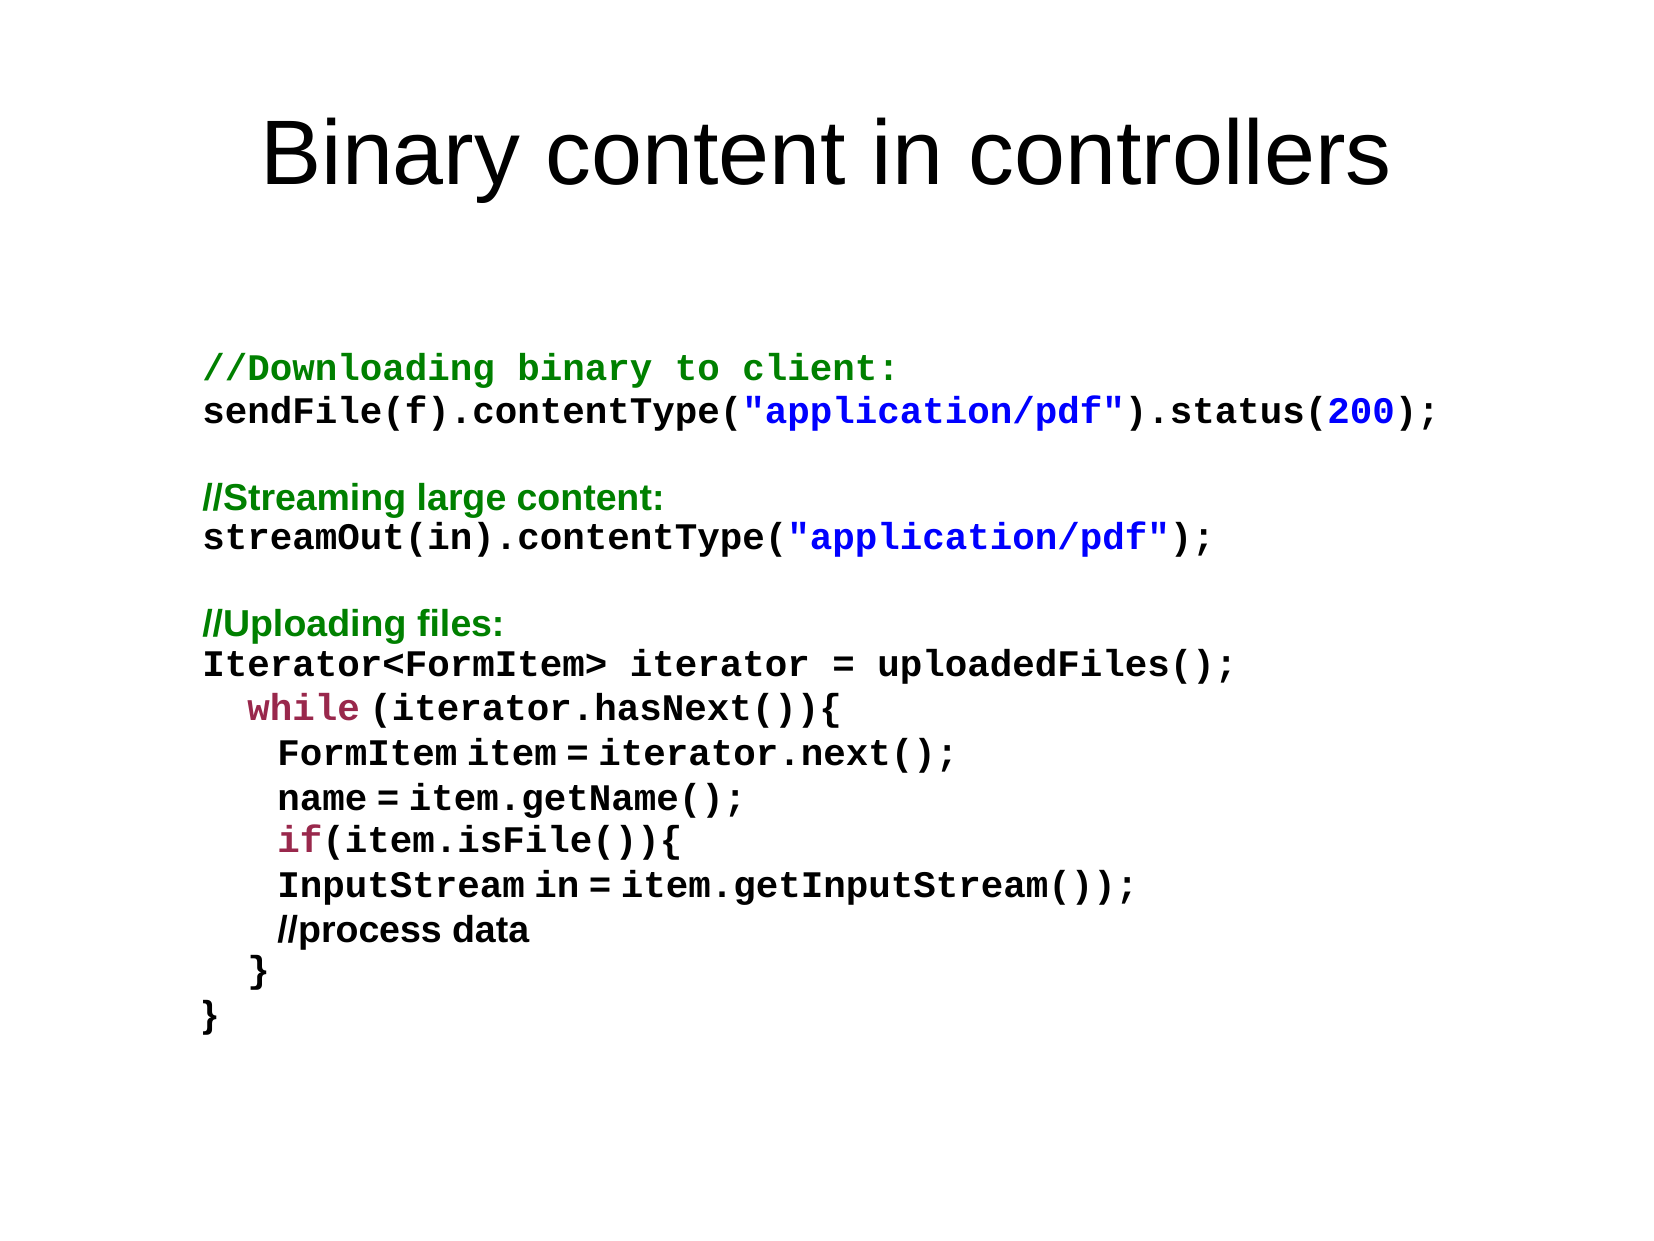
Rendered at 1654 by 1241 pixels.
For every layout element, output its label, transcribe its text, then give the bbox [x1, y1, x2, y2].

title Binary content in controllers [82, 56, 1571, 250]
text_box //Downloading binary to client: sendFile(f).contentType("application/pdf").status(200); //Streaming large content: streamOut(in).contentType("application/pdf"); //Uploading files: Iterator<FormItem> iterator = uploadedFiles(); while (iterator.hasNext()){ FormItem item = iterator.next(); name = item.getName(); if(item.isFile()){ InputStream in = item.getInputStream()); //process data } } [187, 300, 1455, 1043]
